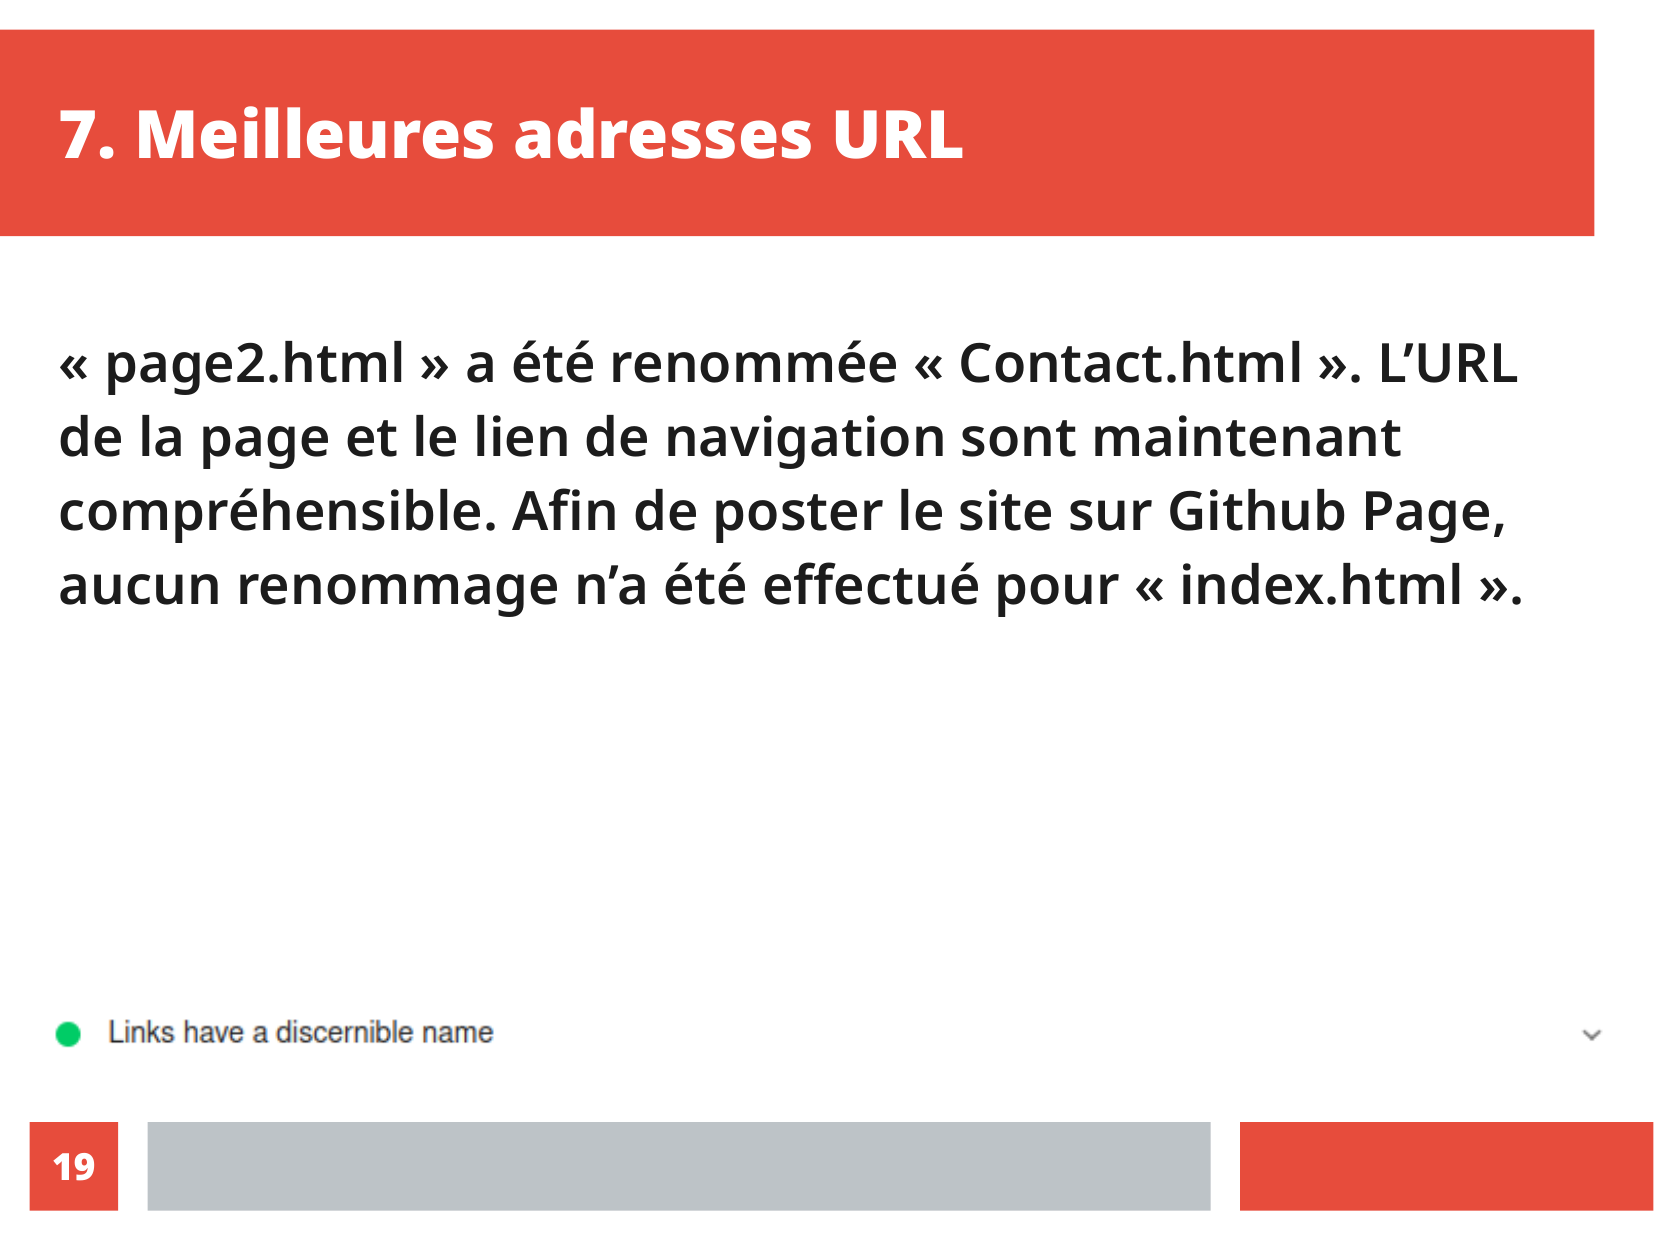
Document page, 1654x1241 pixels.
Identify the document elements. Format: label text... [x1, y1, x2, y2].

list « page2.html » a été renommée « Contact.html ». L’URL de la page et le lien de navigation sont maintenant compréhensible. Afin de poster le site sur Github Page, aucun renommage n’a été effectué pour « index.html ». [59, 324, 1601, 691]
picture [42, 1006, 1613, 1072]
title 7. Meilleures adresses URL [59, 59, 1595, 207]
